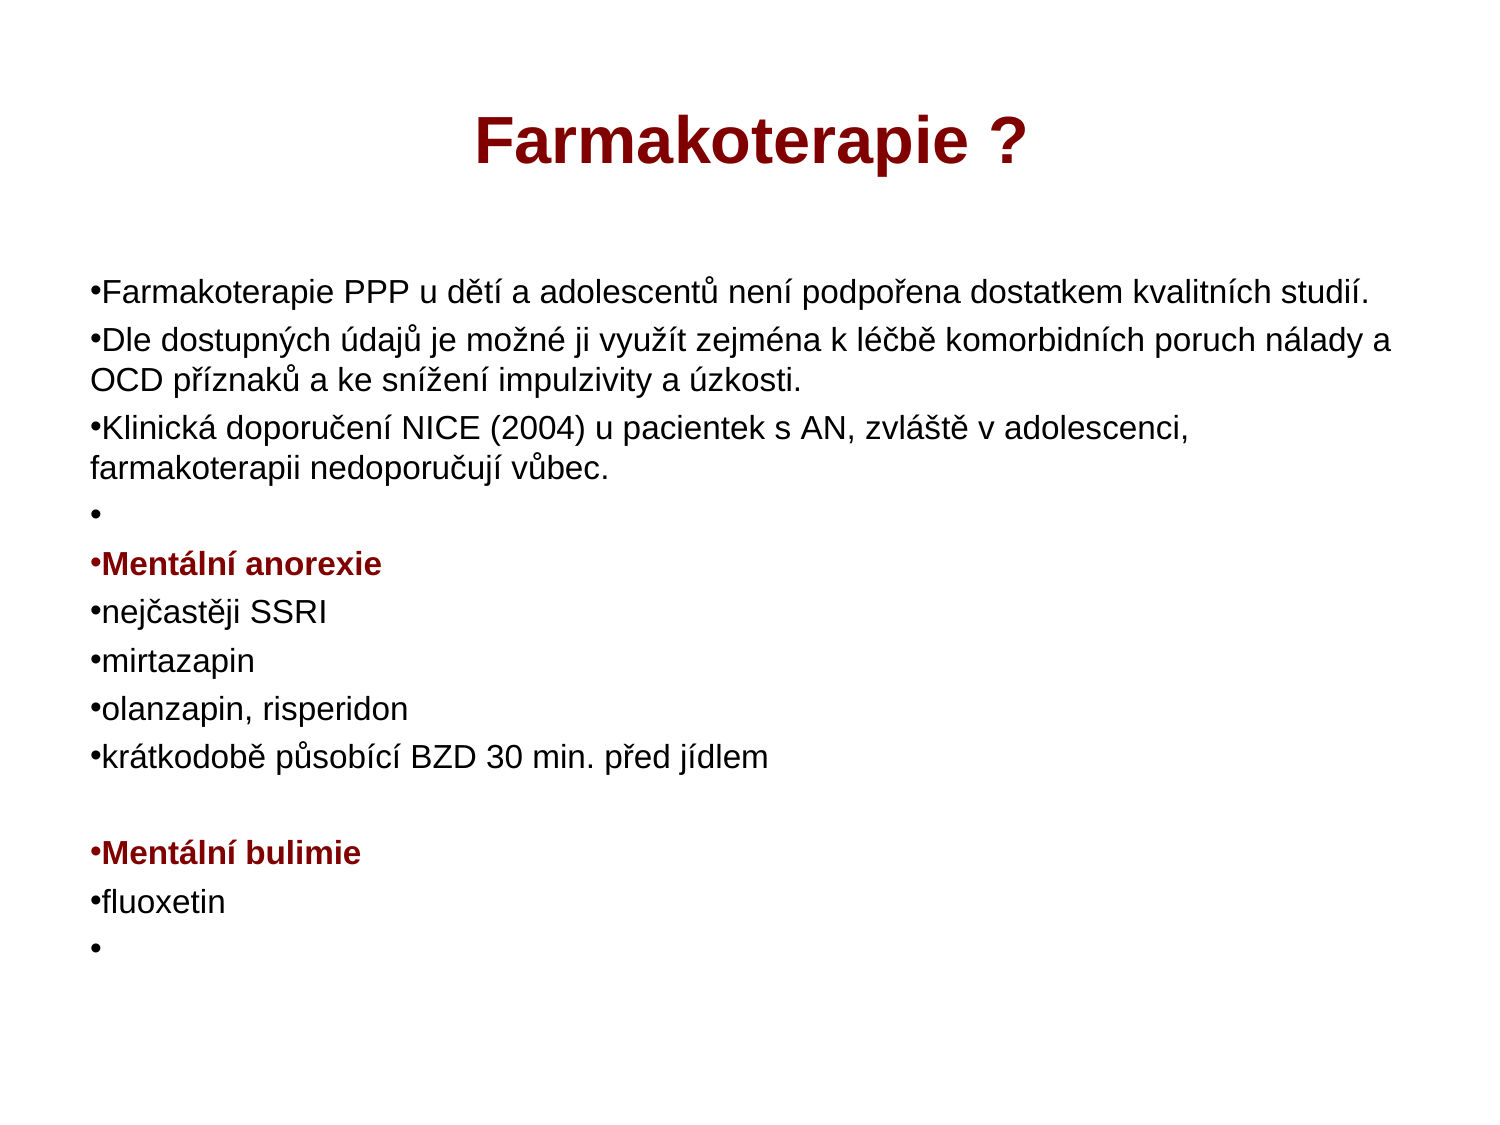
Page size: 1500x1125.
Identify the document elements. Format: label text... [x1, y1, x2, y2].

list Farmakoterapie PPP u dětí a adolescentů není podpořena dostatkem kvalitních studií. Dle dostupných údajů je možné ji využít zejména k léčbě komorbidních poruch nálady a OCD příznaků a ke snížení impulzivity a úzkosti. Klinická doporučení NICE (2004) u pacientek s AN, zvláště v adolescenci, farmakoterapii nedoporučují vůbec. Mentální anorexie nejčastěji SSRI mirtazapin olanzapin, risperidon krátkodobě působící BZD 30 min. před jídlem Mentální bulimie fluoxetin [75, 262, 1426, 1005]
title Farmakoterapie ? [76, 42, 1427, 231]
